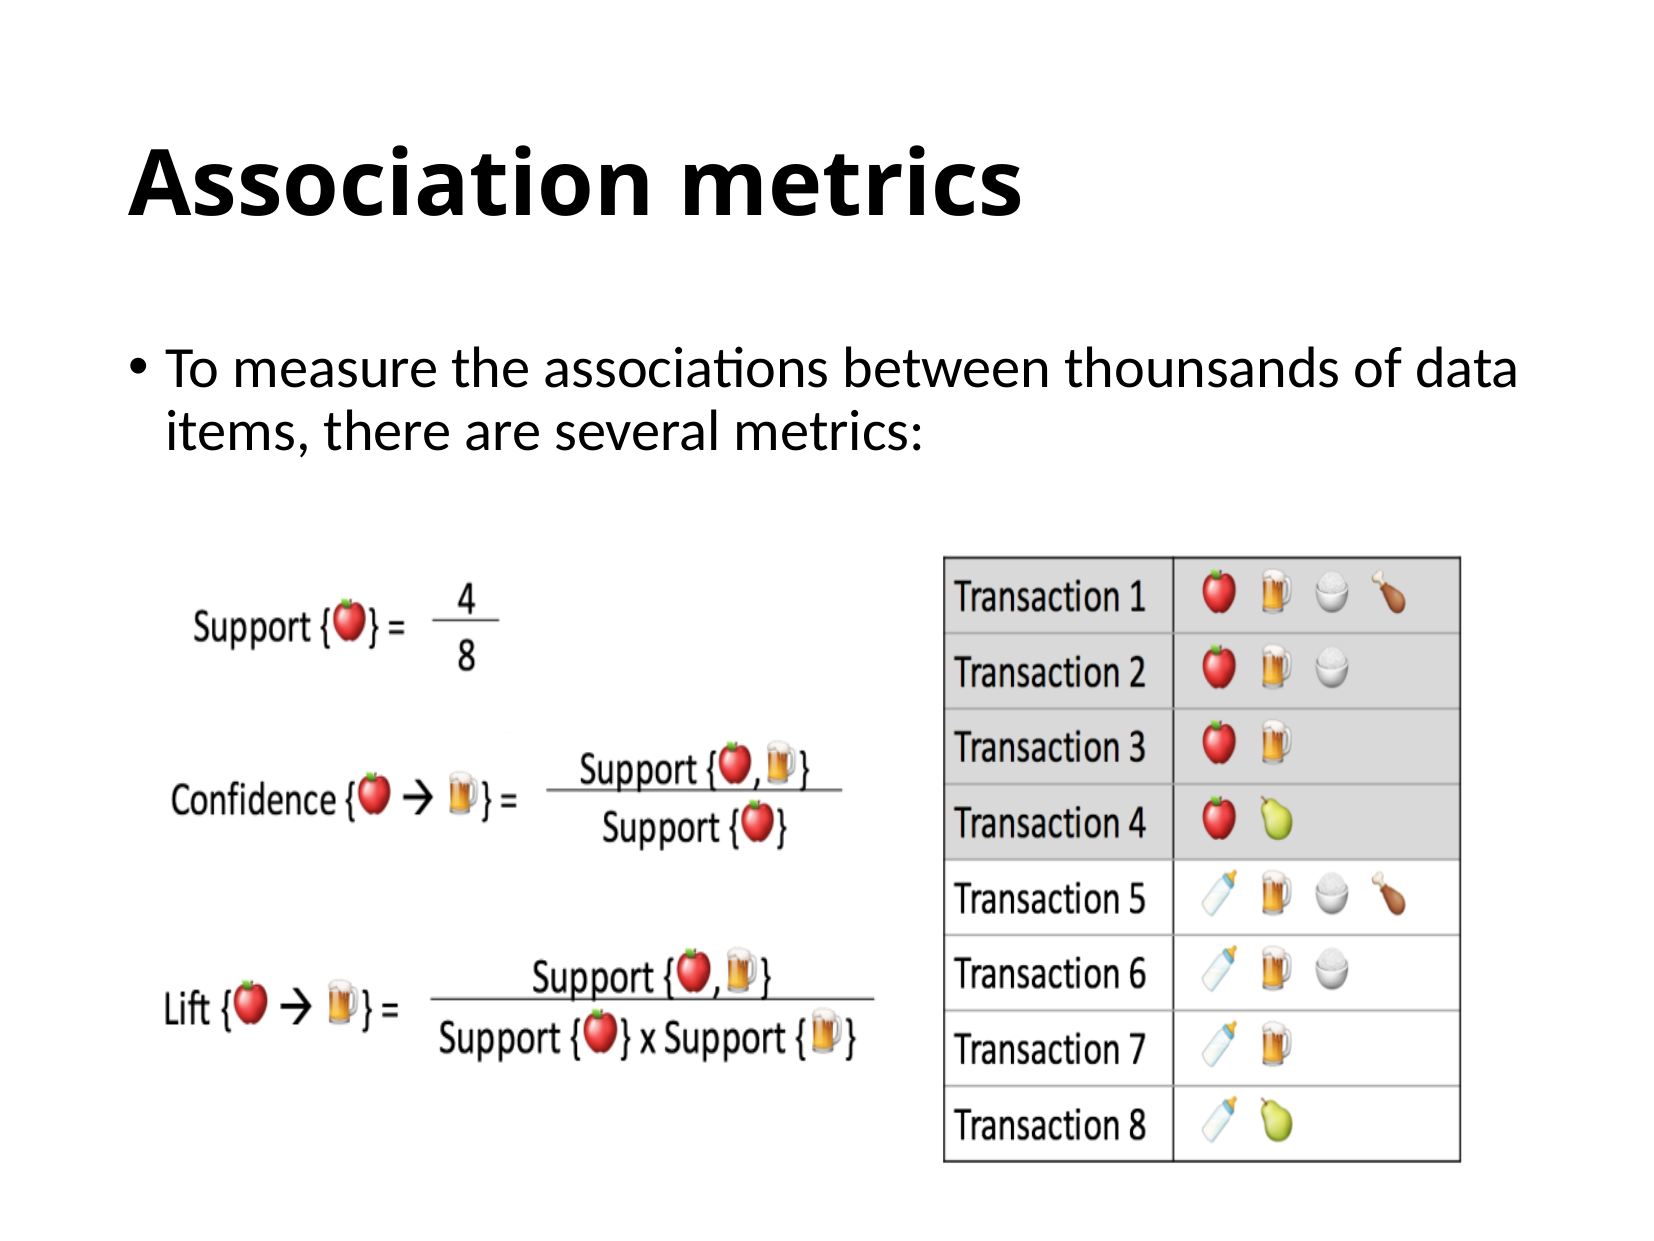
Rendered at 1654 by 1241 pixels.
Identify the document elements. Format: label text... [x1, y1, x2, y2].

text_box Association metrics [113, 65, 1540, 306]
text_box To measure the associations between thounsands of data items, there are several metrics: [113, 330, 1540, 1117]
picture [940, 549, 1465, 1170]
picture [155, 940, 886, 1075]
picture [189, 570, 508, 686]
picture [165, 732, 846, 863]
